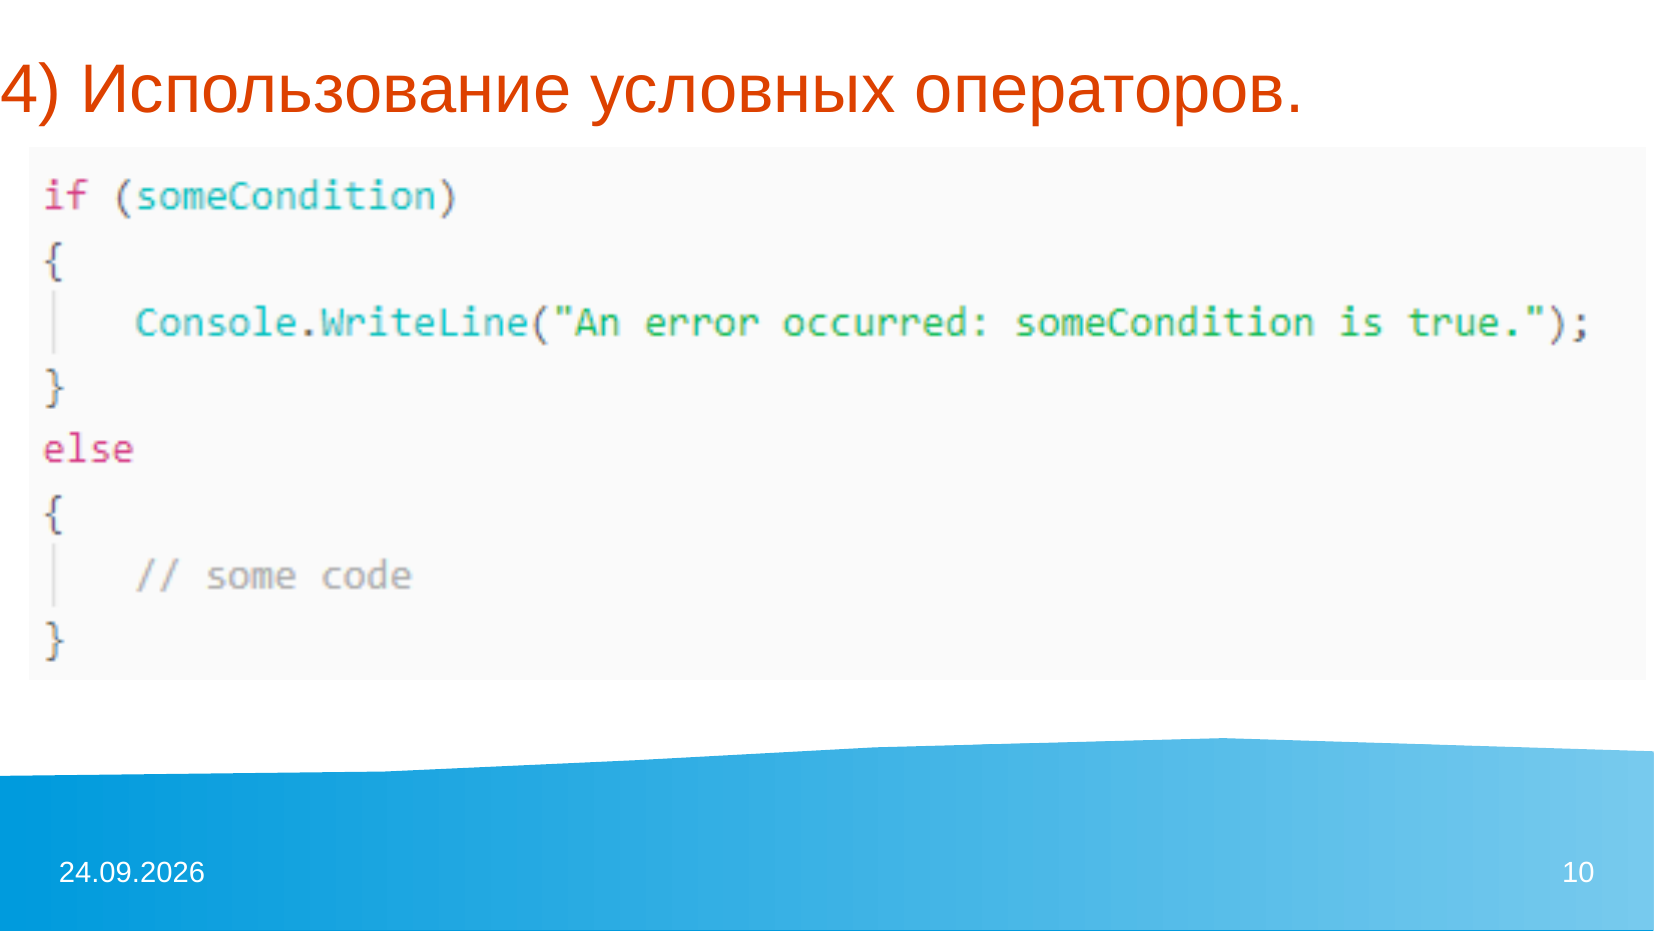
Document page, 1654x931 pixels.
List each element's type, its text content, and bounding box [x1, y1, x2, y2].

picture [29, 147, 1646, 680]
title 4) Использование условных операторов. [0, 0, 1477, 178]
